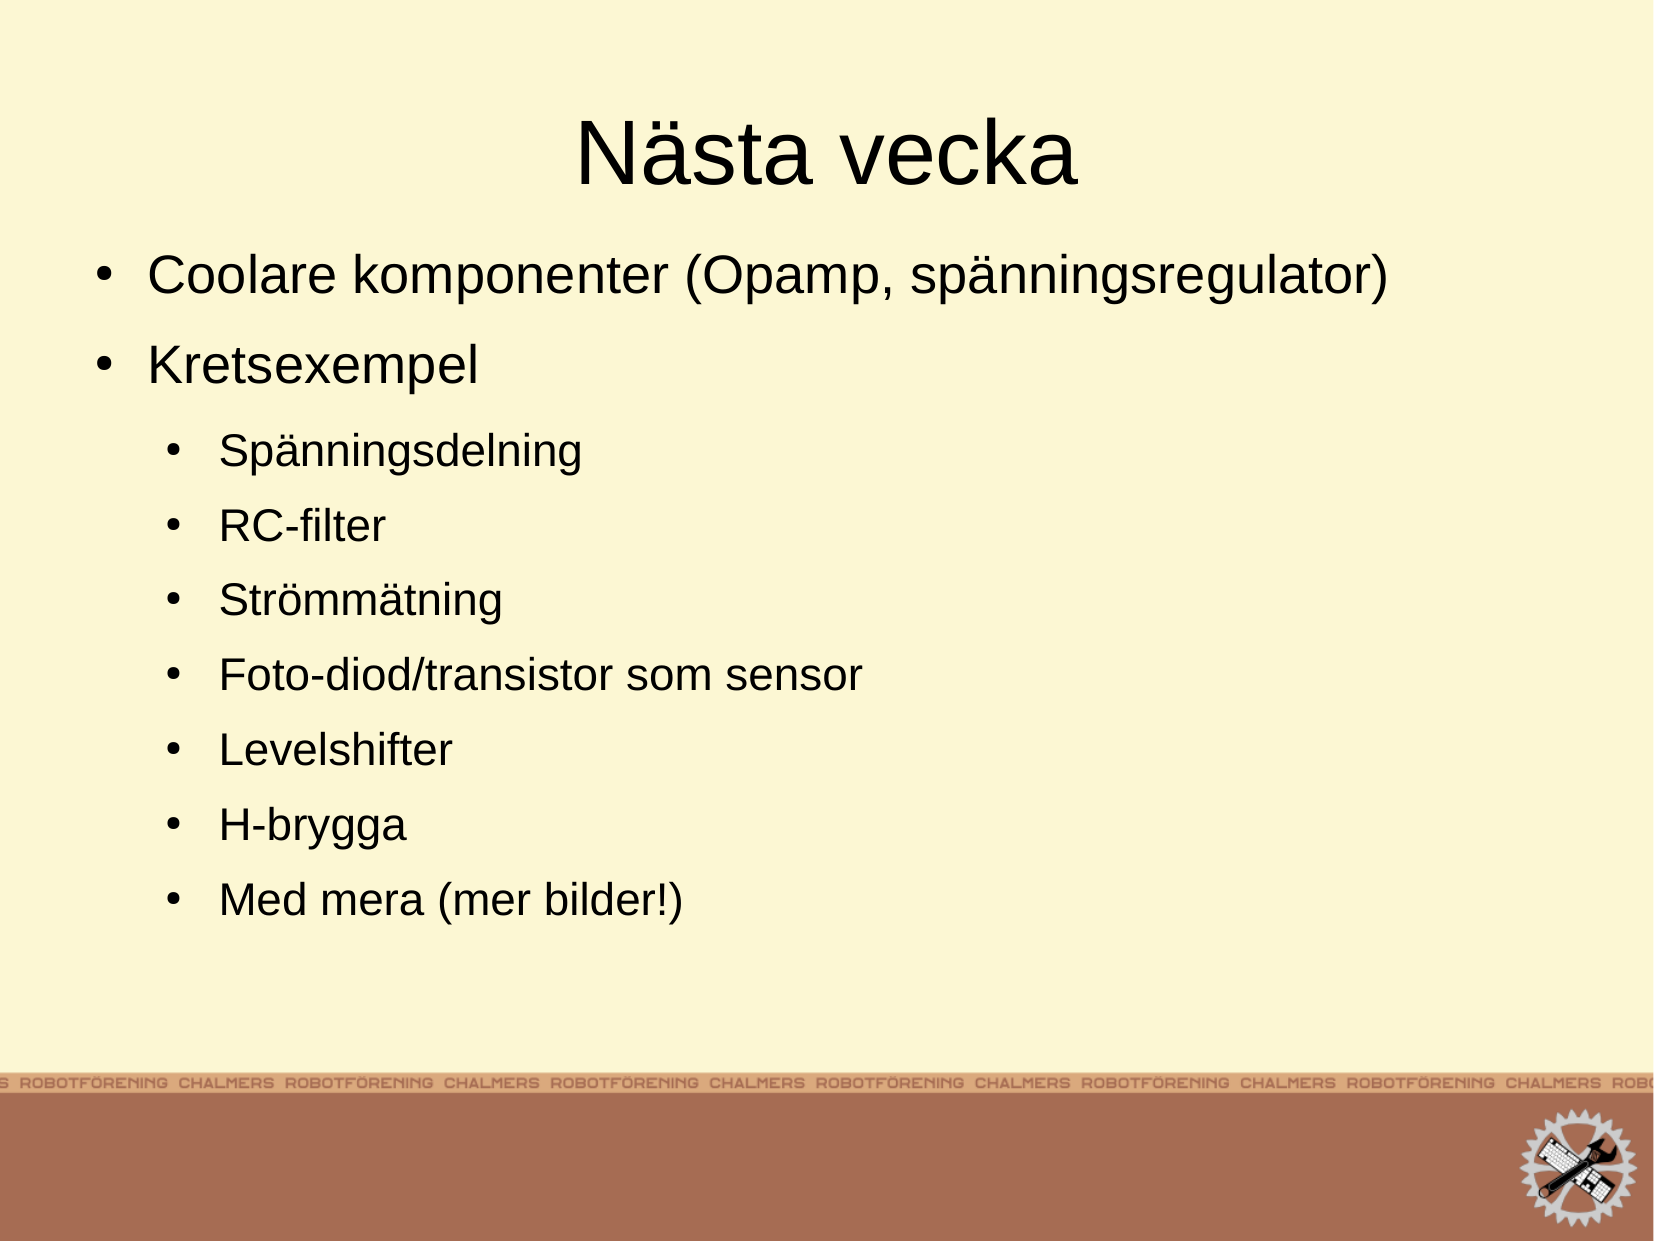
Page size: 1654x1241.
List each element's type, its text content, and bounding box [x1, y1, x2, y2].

list Coolare komponenter (Opamp, spänningsregulator) Kretsexempel Spänningsdelning RC-filter Strömmätning Foto-diod/transistor som sensor Levelshifter H-brygga Med mera (mer bilder!) [76, 244, 1565, 1063]
title Nästa vecka [82, 49, 1571, 257]
picture [0, 0, 1654, 1241]
